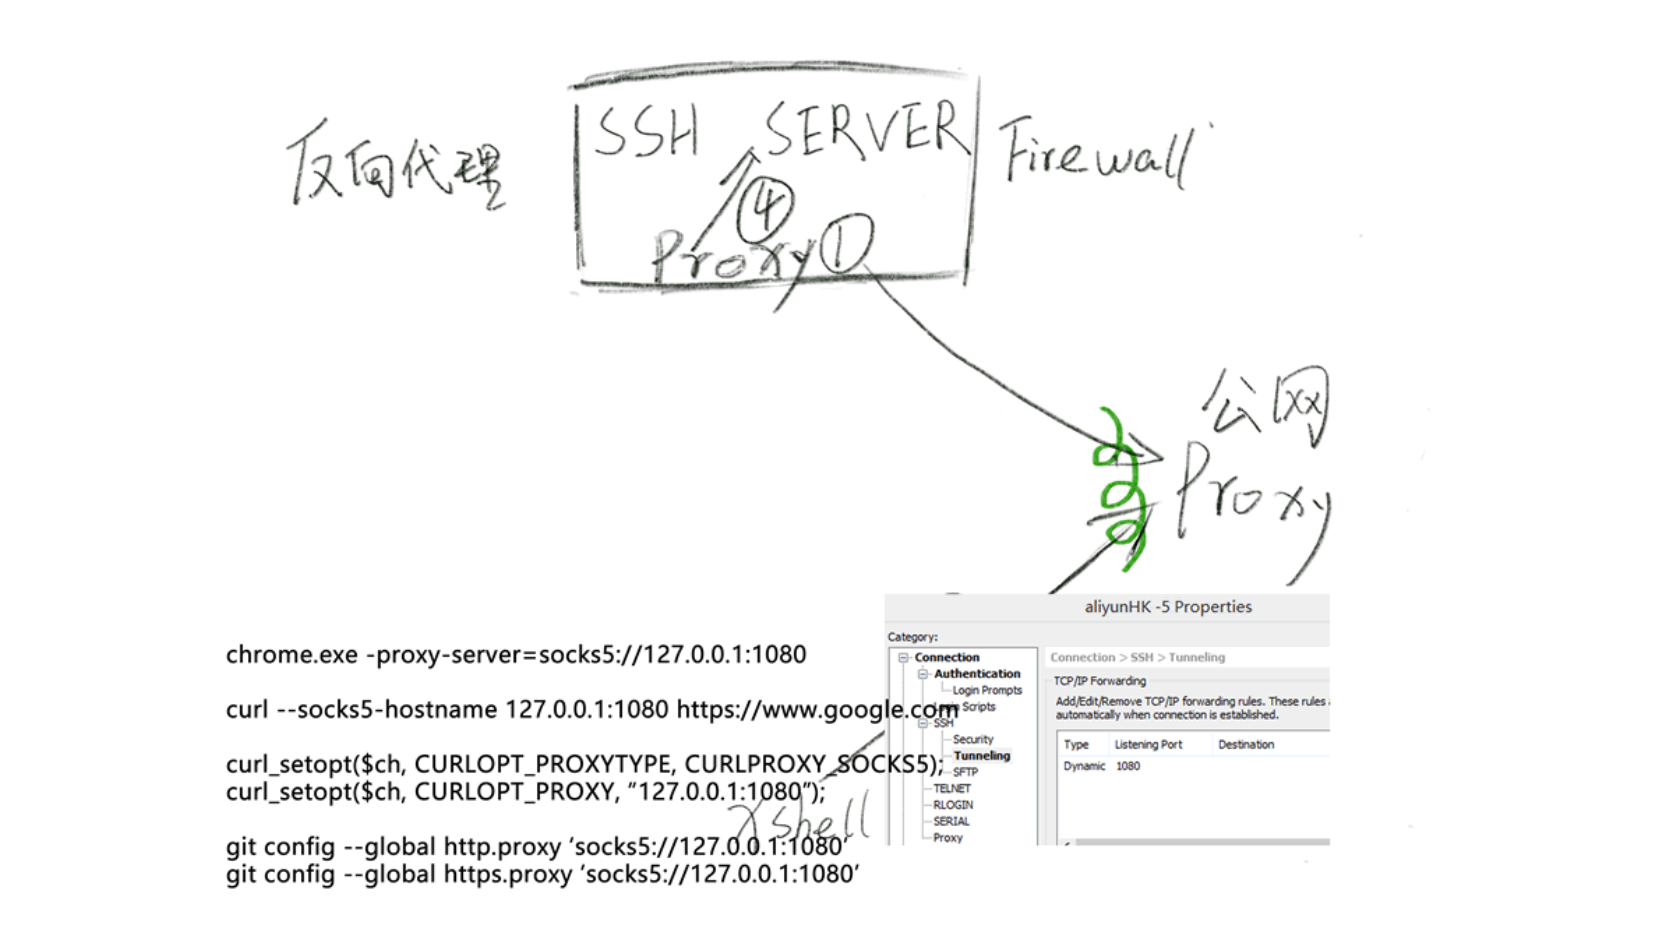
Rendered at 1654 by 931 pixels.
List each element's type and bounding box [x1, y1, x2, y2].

picture [208, 1, 1450, 931]
